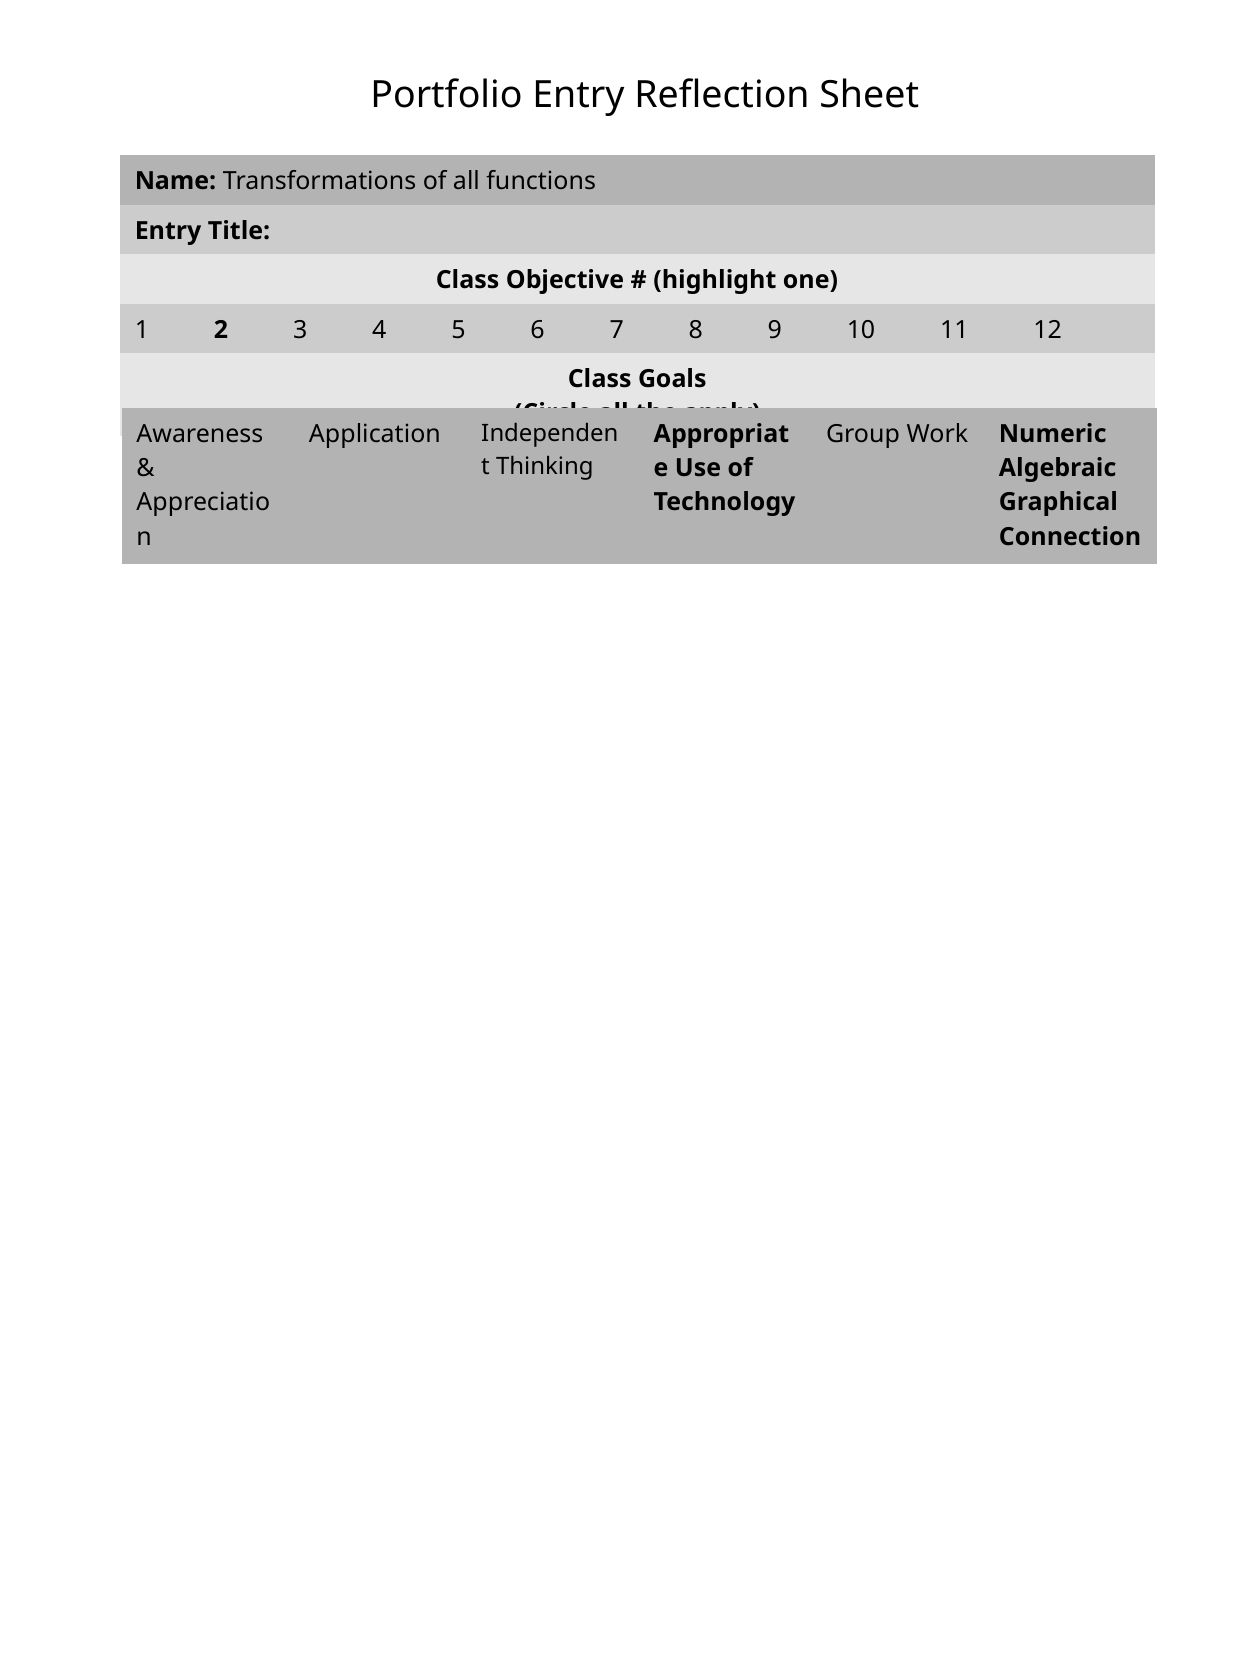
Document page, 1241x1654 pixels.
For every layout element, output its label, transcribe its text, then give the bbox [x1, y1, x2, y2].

table_header Name: Transformations of all functions [120, 155, 1155, 205]
table_header Application [294, 408, 467, 564]
table_header Independent Thinking [467, 408, 639, 564]
table_header Group Work [811, 408, 984, 564]
table_cell Class Objective # (highlight one) [120, 254, 1155, 304]
table_header Numeric Algebraic Graphical Connection [984, 408, 1157, 564]
table_cell Entry Title: [120, 205, 1155, 254]
table_cell 1 2 3 4 5 6 7 8 9 10 11 12 [120, 304, 1155, 353]
text_box Portfolio Entry Reflection Sheet [195, 60, 1096, 117]
table_cell Class Goals (Circle all the apply) [120, 353, 1155, 436]
table_header Awareness & Appreciation [122, 408, 294, 564]
table_header Appropriate Use of Technology [639, 408, 811, 564]
